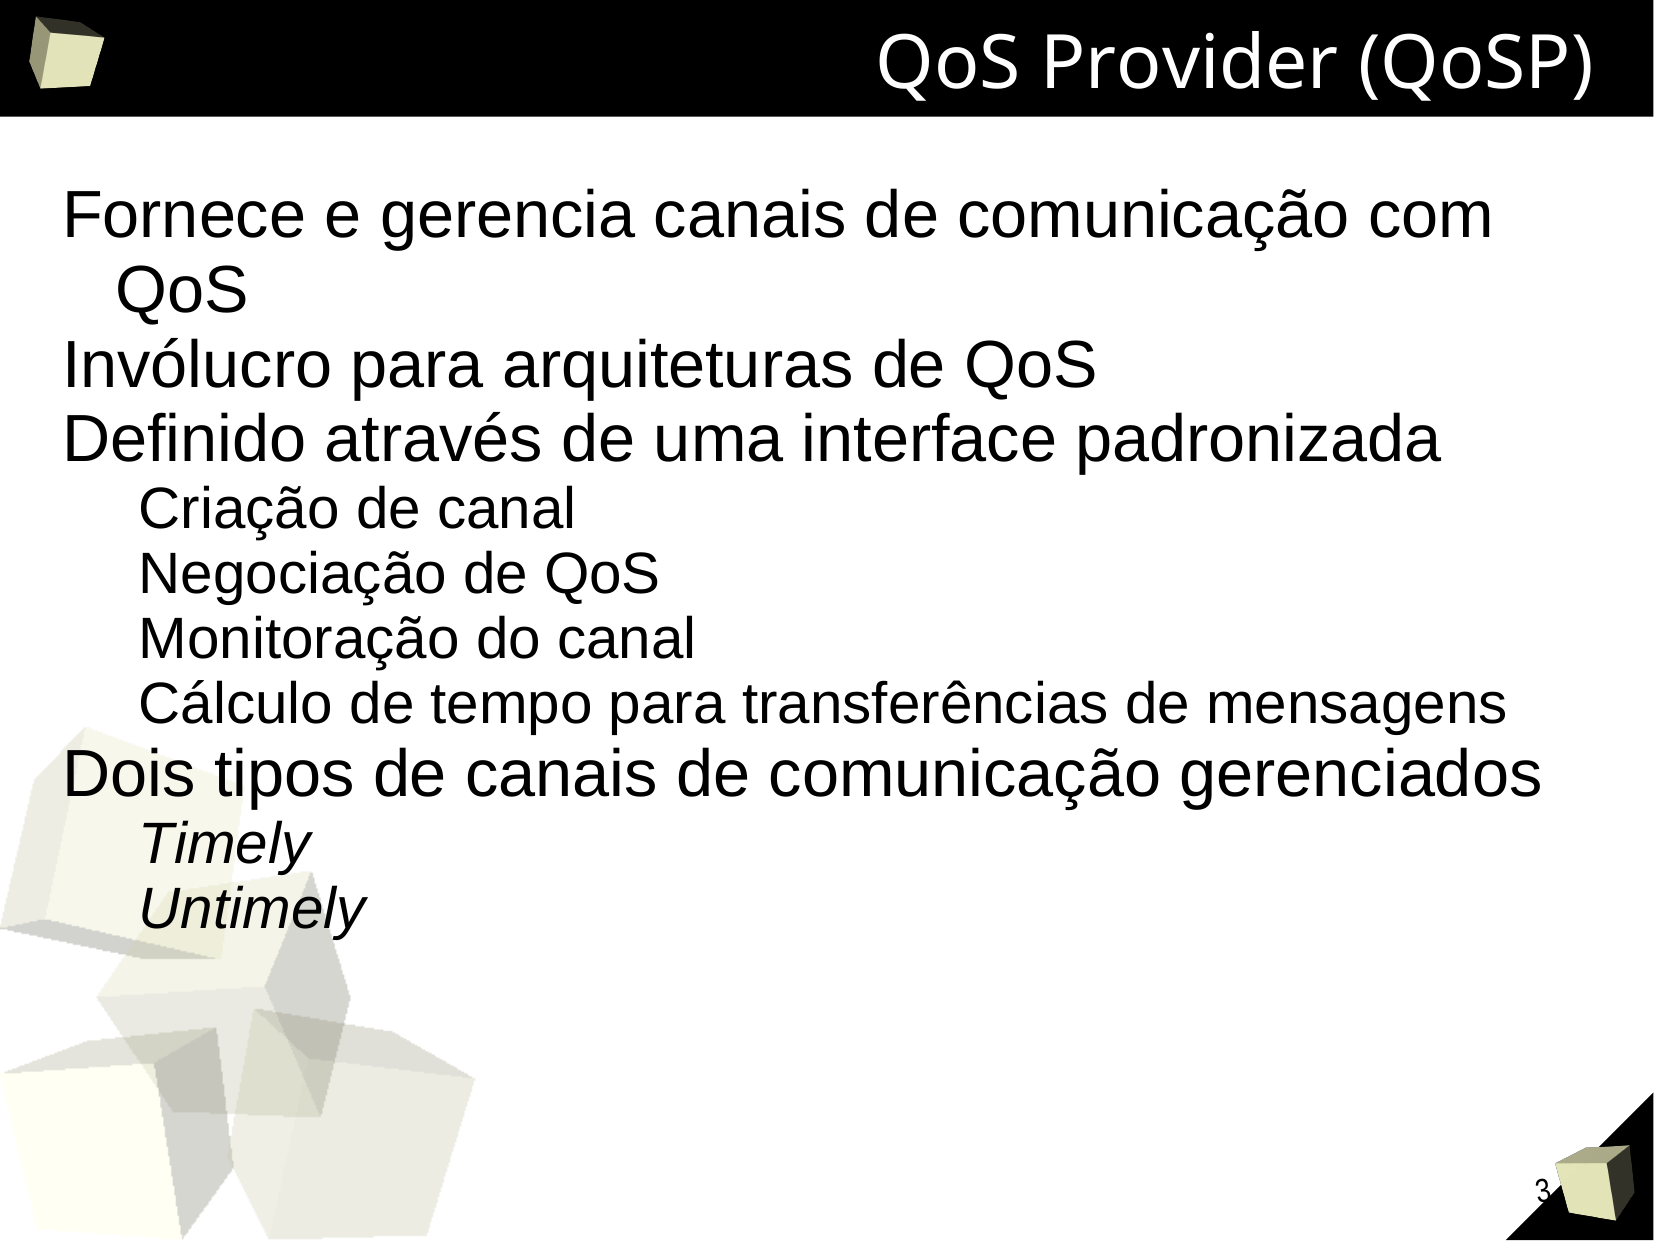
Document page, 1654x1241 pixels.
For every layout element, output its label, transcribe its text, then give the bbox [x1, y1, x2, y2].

list Fornece e gerencia canais de comunicação com QoS Invólucro para arquiteturas de QoS Definido através de uma interface padronizada Criação de canal Negociação de QoS Monitoração do canal Cálculo de tempo para transferências de mensagens Dois tipos de canais de comunicação gerenciados Timely Untimely [44, 177, 1612, 942]
picture [0, 726, 477, 1241]
title QoS Provider (QoSP) [118, 0, 1595, 119]
